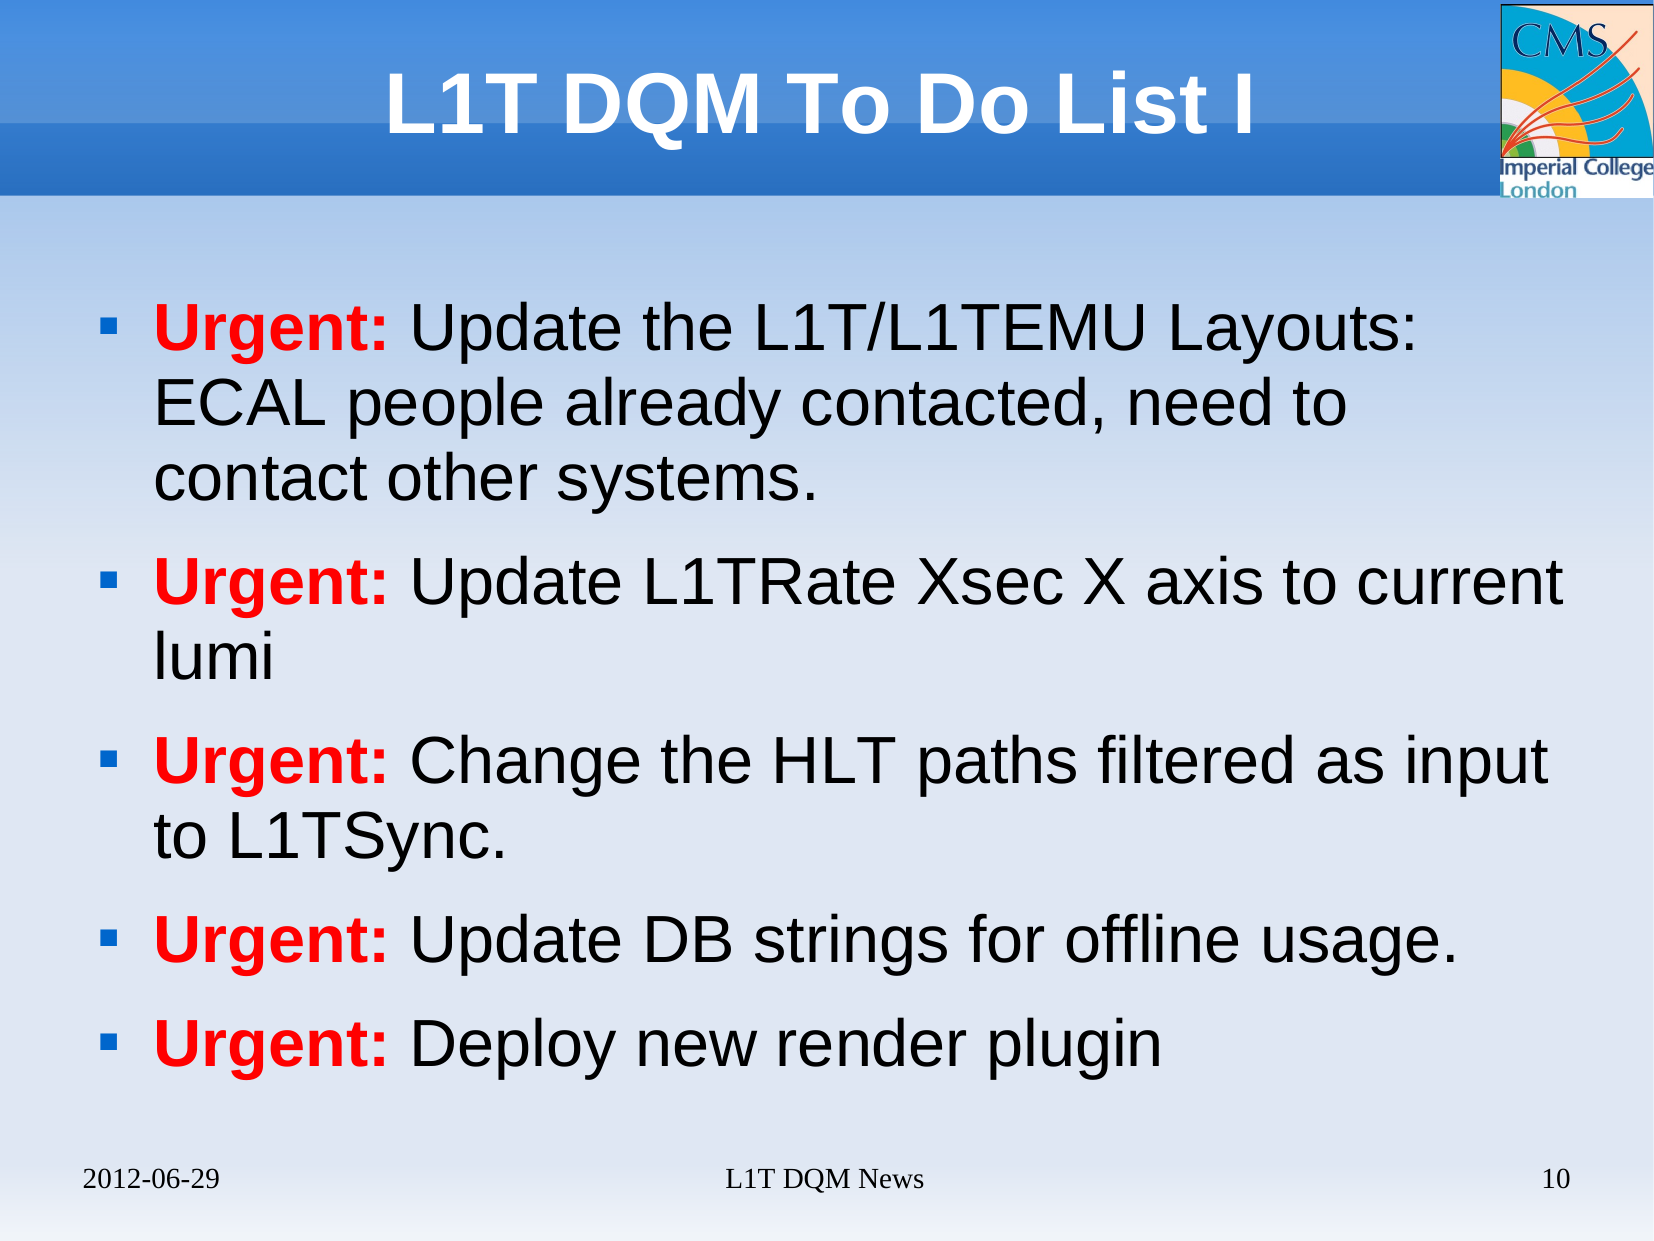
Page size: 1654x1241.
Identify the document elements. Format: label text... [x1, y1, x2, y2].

picture [0, 0, 1654, 1241]
list Urgent: Update the L1T/L1TEMU Layouts: ECAL people already contacted, need to contact other systems. Urgent: Update L1TRate Xsec X axis to current lumi Urgent: Change the HLT paths filtered as input to L1TSync. Urgent: Update DB strings for offline usage. Urgent: Deploy new render plugin [82, 290, 1571, 1109]
title L1T DQM To Do List I [76, 0, 1565, 208]
